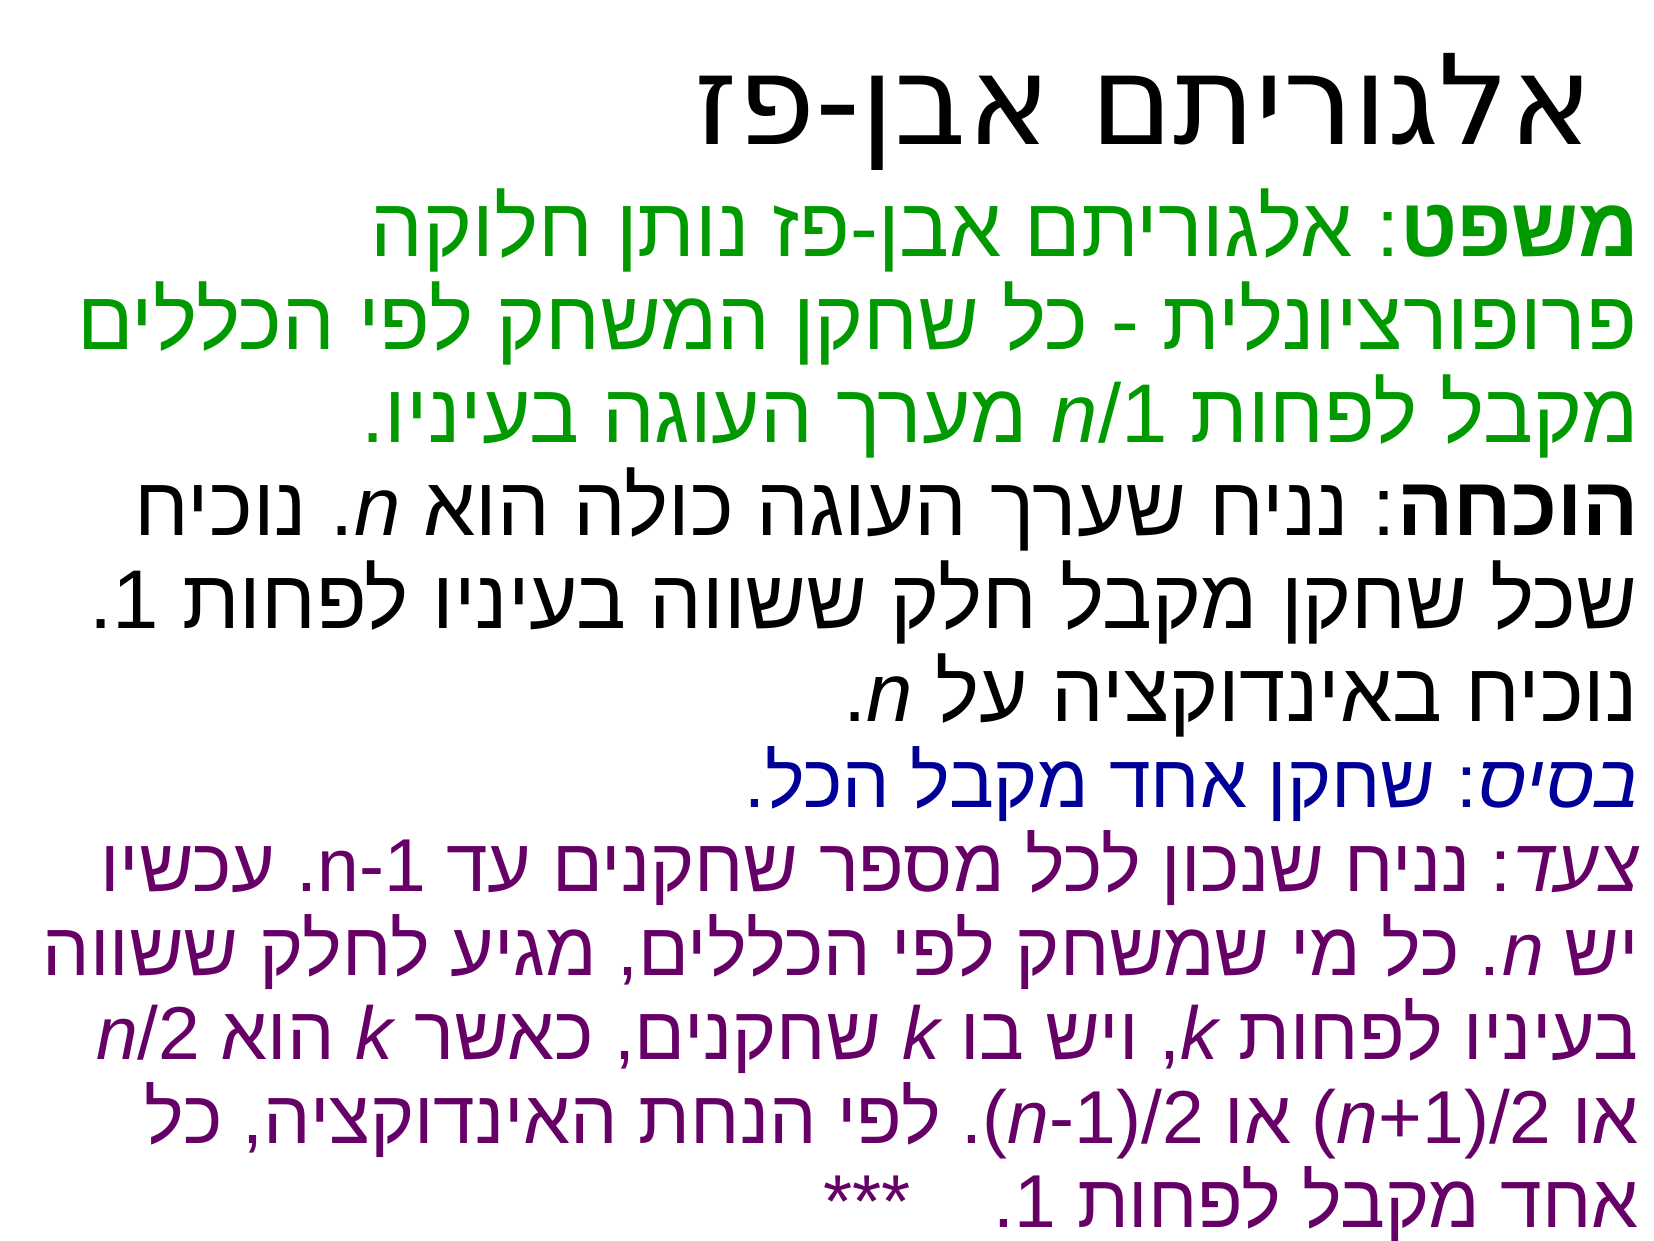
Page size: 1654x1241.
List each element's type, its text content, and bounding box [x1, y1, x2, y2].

text_box [180, 165, 1636, 173]
title אלגוריתם אבן-פז [18, 15, 1654, 173]
text_box משפט: אלגוריתם אבן-פז נותן חלוקה פרופורציונלית - כל שחקן המשחק לפי הכללים מקבל לפחות 1/n מערך העוגה בעיניו. הוכחה: נניח שערך העוגה כולה הוא n. נוכיח שכל שחקן מקבל חלק ששווה בעיניו לפחות 1. נוכיח באינדוקציה על n. בסיס: שחקן אחד מקבל הכל. צעד: נניח שנכון לכל מספר שחקנים עד n-1. עכשיו יש n. כל מי שמשחק לפי הכללים, מגיע לחלק ששווה בעיניו לפחות k, ויש בו k שחקנים, כאשר k הוא n/2 או 2/(n+1) או 2/(n-1). לפי הנחת האינדוקציה, כל אחד מקבל לפחות 1. *** [18, 173, 1654, 1241]
